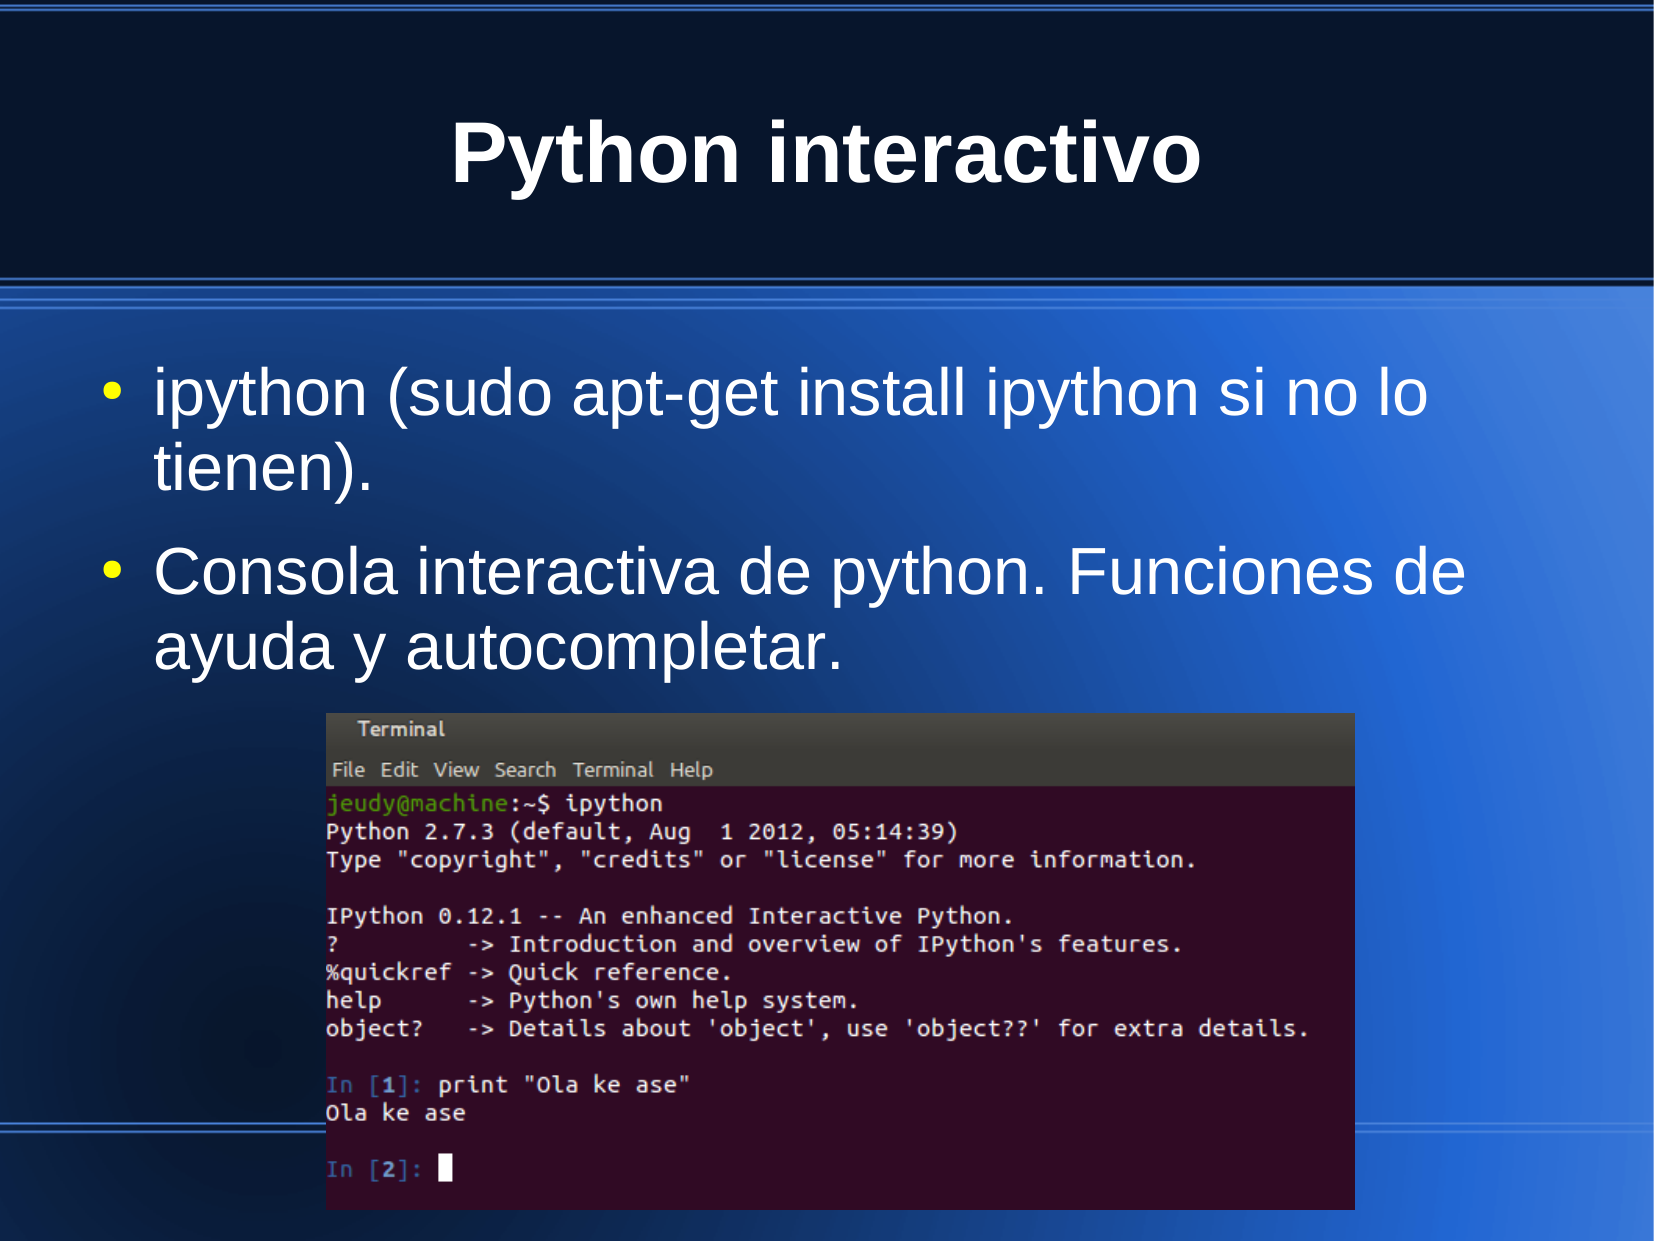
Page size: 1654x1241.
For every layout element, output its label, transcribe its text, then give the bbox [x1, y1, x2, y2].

title Python interactivo [82, 49, 1571, 257]
list ipython (sudo apt-get install ipython si no lo tienen). Consola interactiva de python. Funciones de ayuda y autocompletar. [82, 355, 1571, 1075]
picture [0, 0, 1654, 1241]
